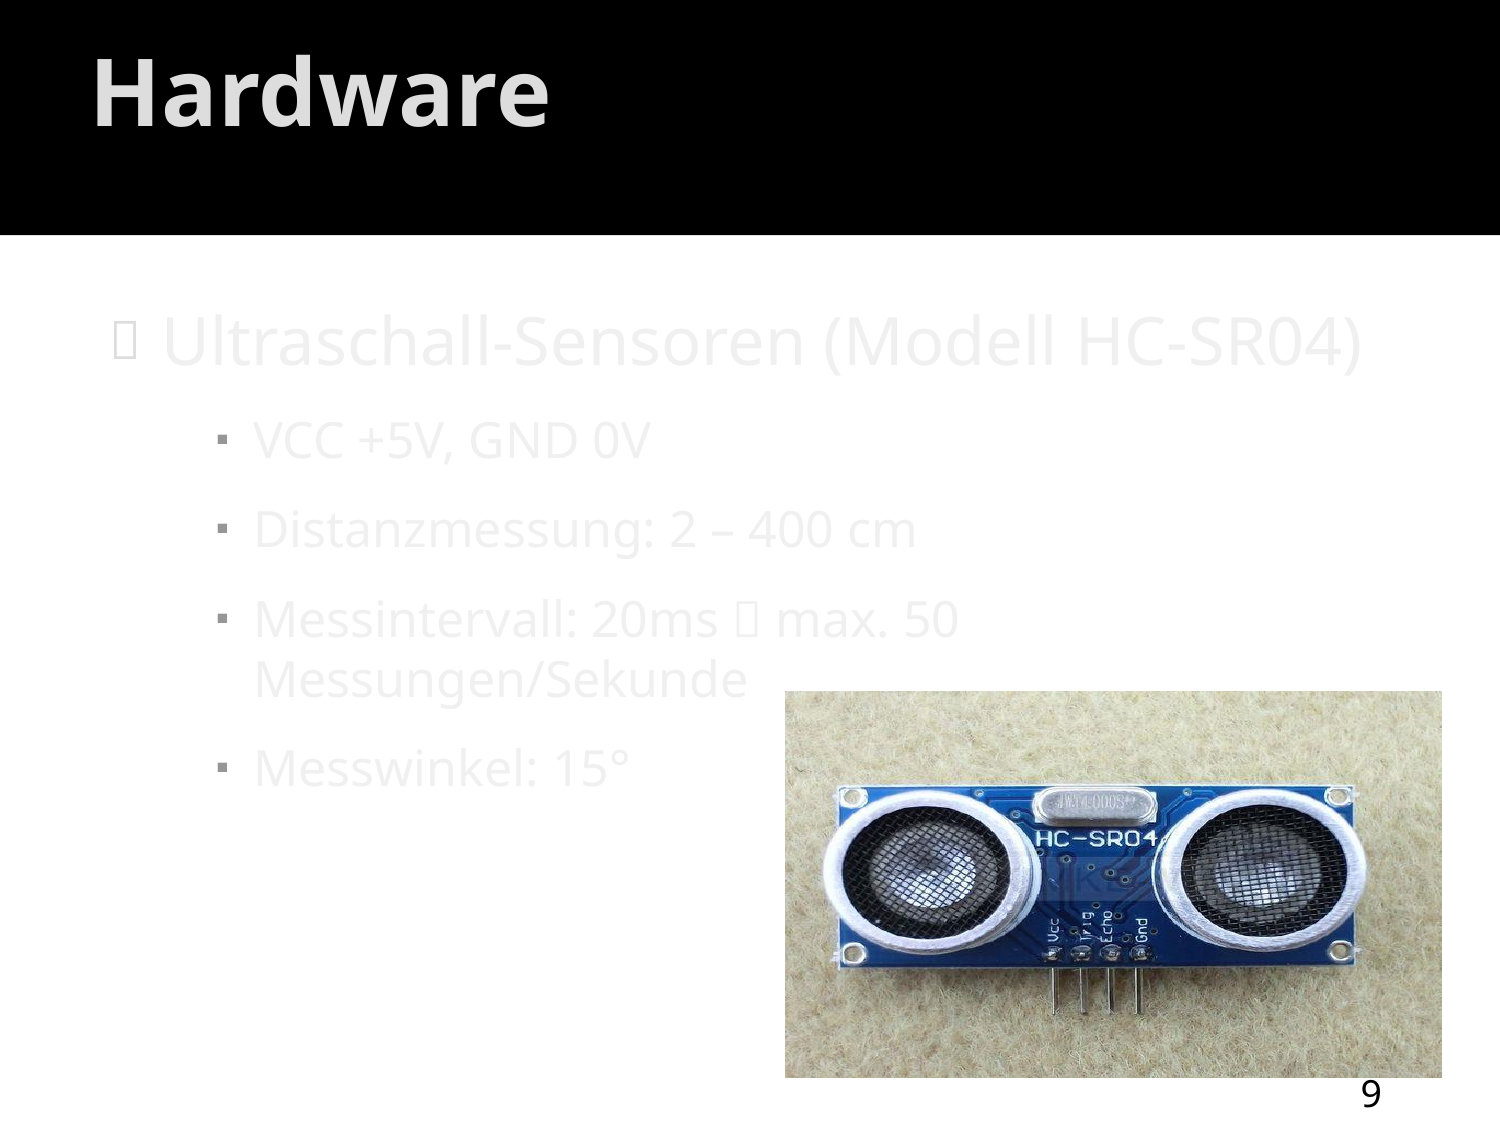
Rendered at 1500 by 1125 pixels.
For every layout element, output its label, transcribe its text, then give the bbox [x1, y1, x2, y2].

list Ultraschall-Sensoren (Modell HC-SR04) VCC +5V, GND 0V Distanzmessung: 2 – 400 cm Messintervall: 20ms  max. 50 Messungen/Sekunde Messwinkel: 15° [75, 291, 1425, 1050]
slide_number <Nummer> [1345, 1062, 1467, 1108]
picture [785, 691, 1442, 1078]
title Hardware [75, 25, 1425, 231]
